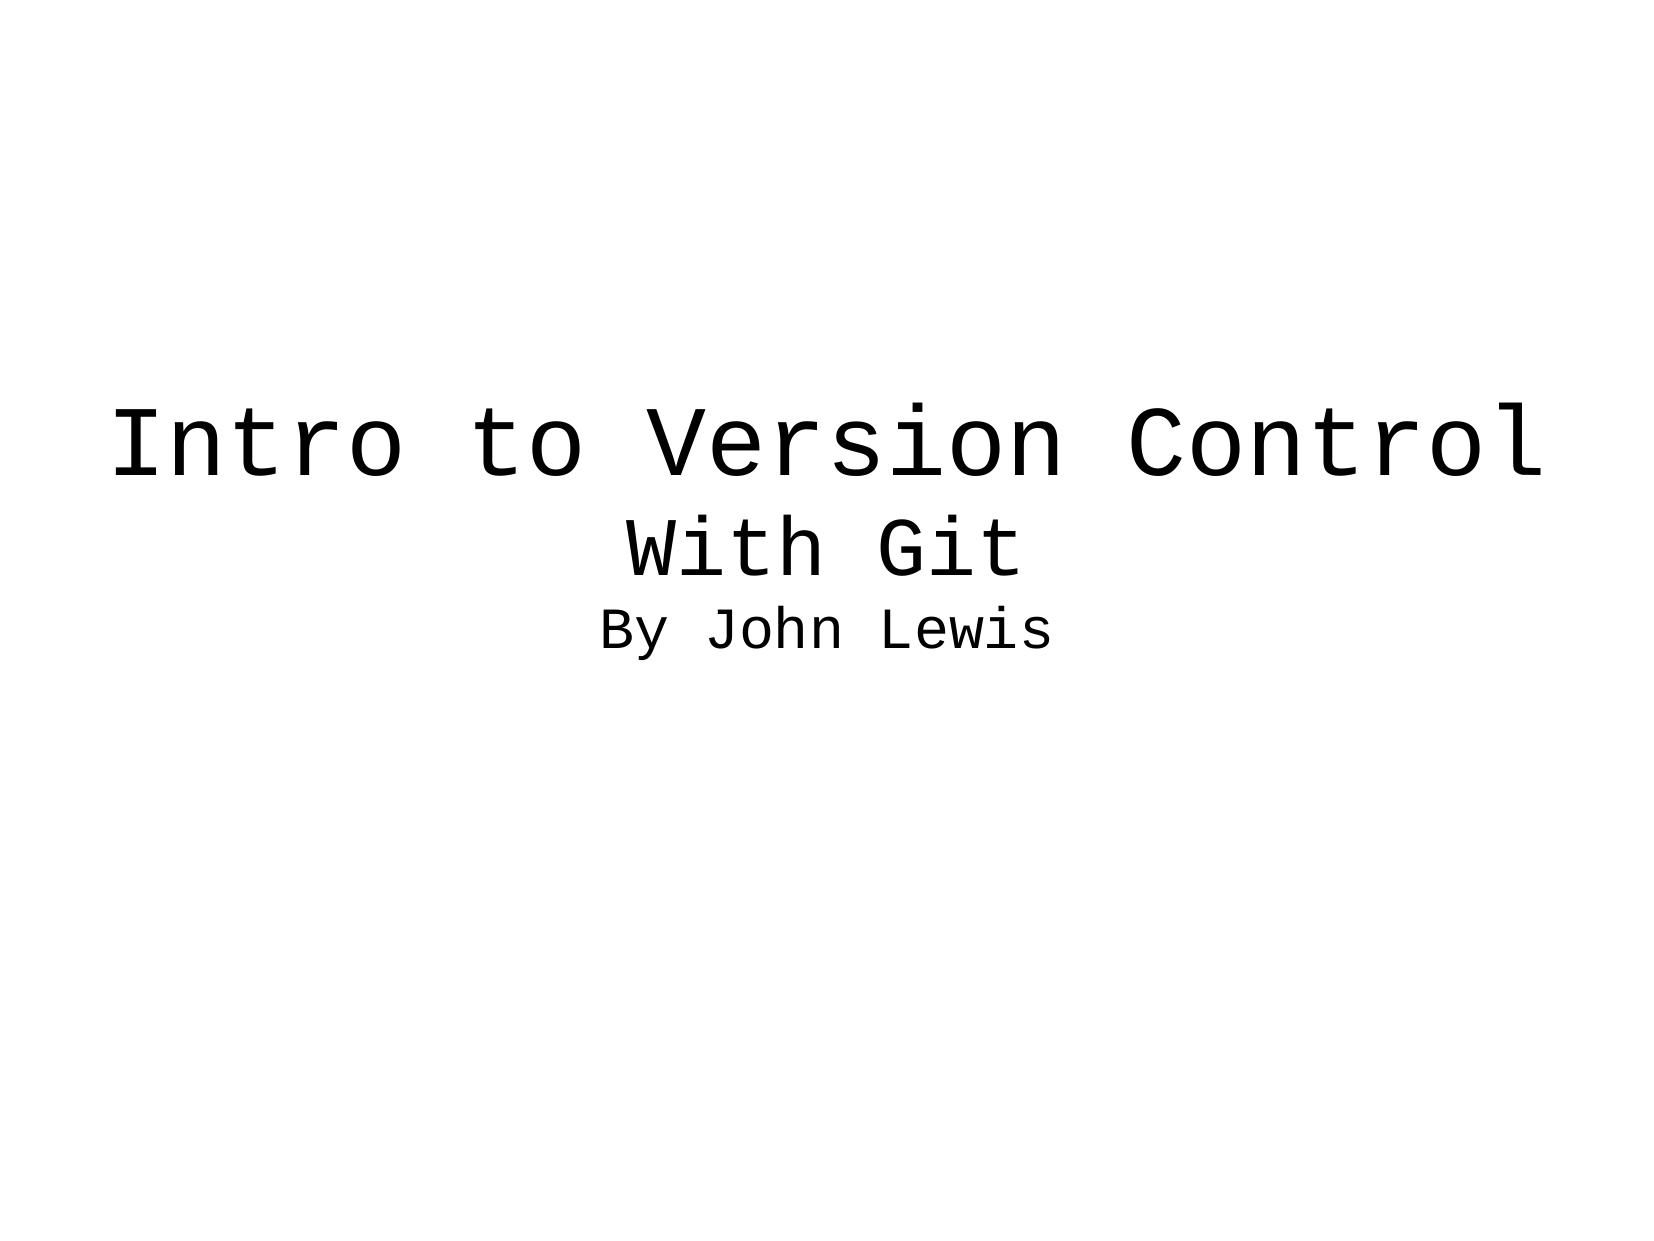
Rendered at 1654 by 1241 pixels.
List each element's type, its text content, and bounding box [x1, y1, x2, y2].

subtitle Intro to Version Control With Git By John Lewis [82, 49, 1571, 1010]
